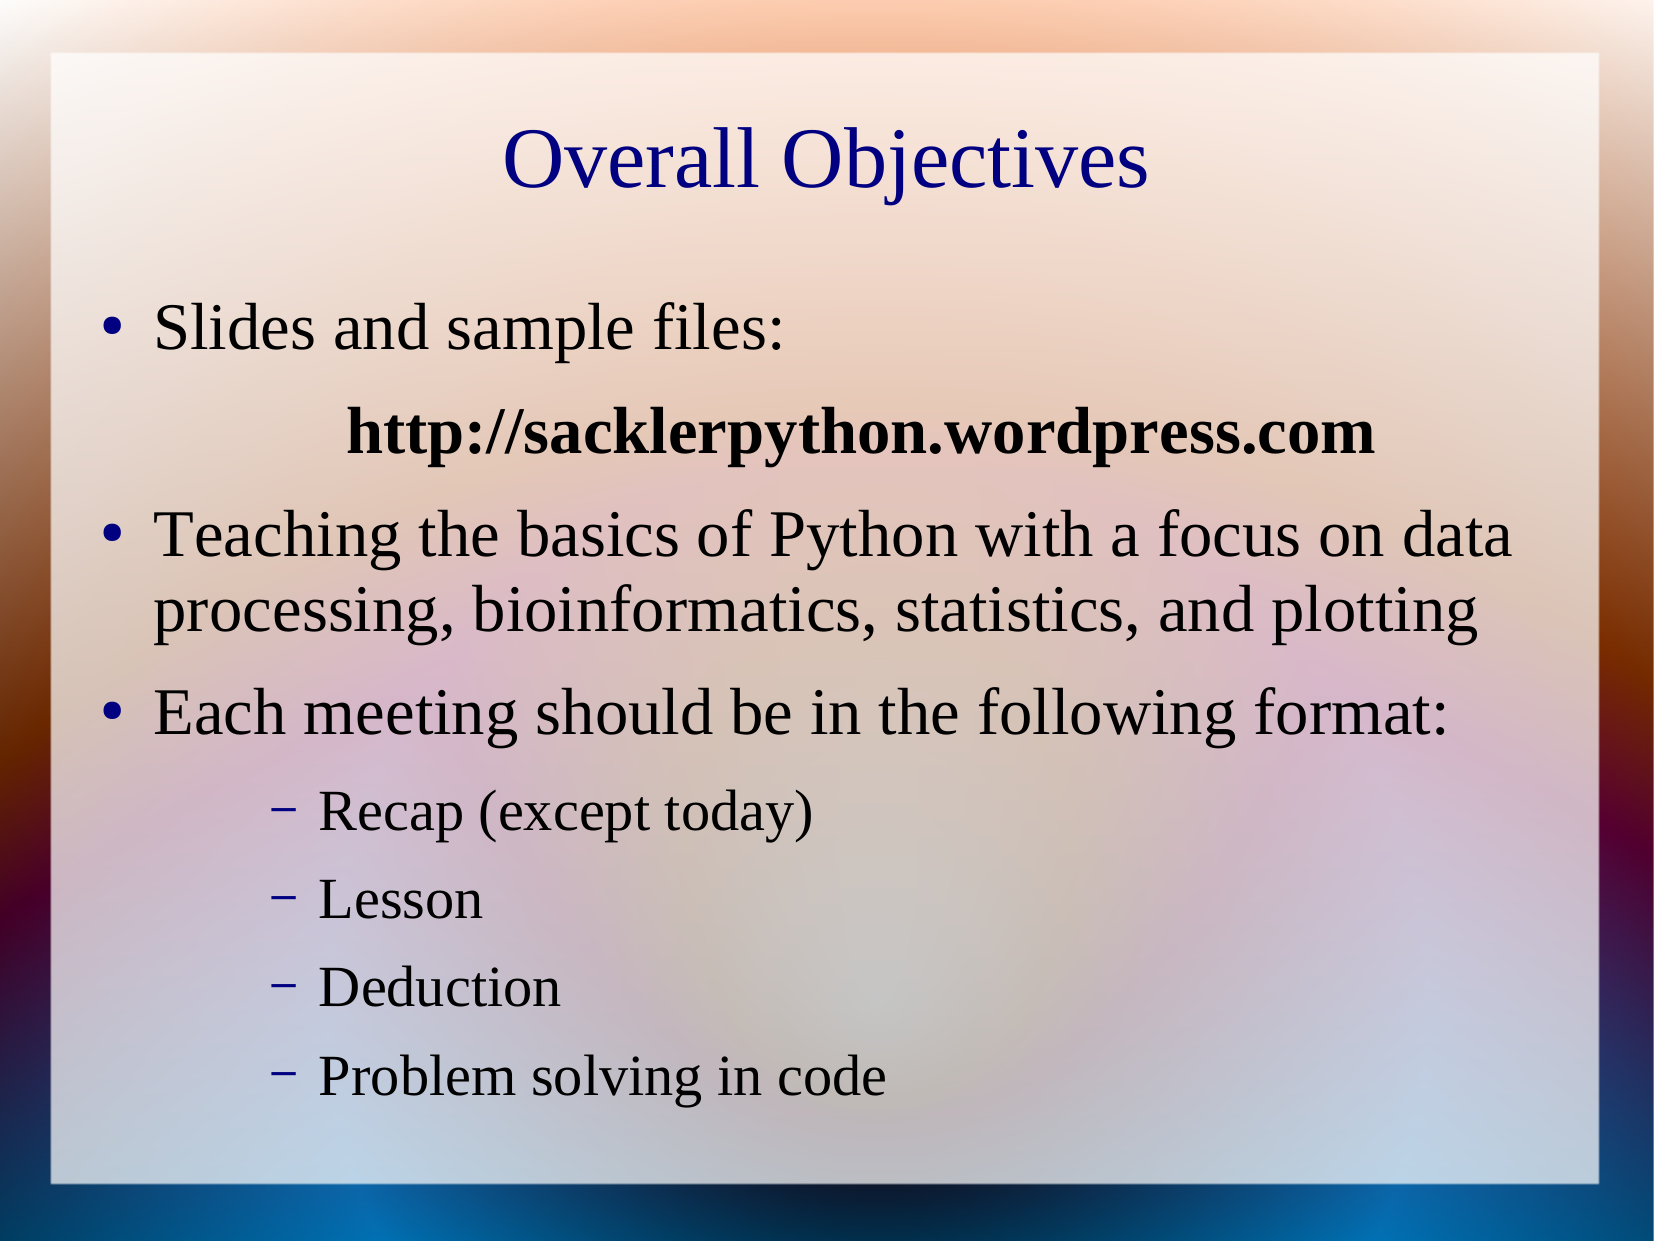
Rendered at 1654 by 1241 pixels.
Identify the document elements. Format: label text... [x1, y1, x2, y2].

picture [0, 0, 1654, 1241]
title Overall Objectives [82, 55, 1571, 263]
list Slides and sample files: http://sacklerpython.wordpress.com Teaching the basics of Python with a focus on data processing, bioinformatics, statistics, and plotting Each meeting should be in the following format: Recap (except today) Lesson Deduction Problem solving in code [82, 290, 1571, 1108]
